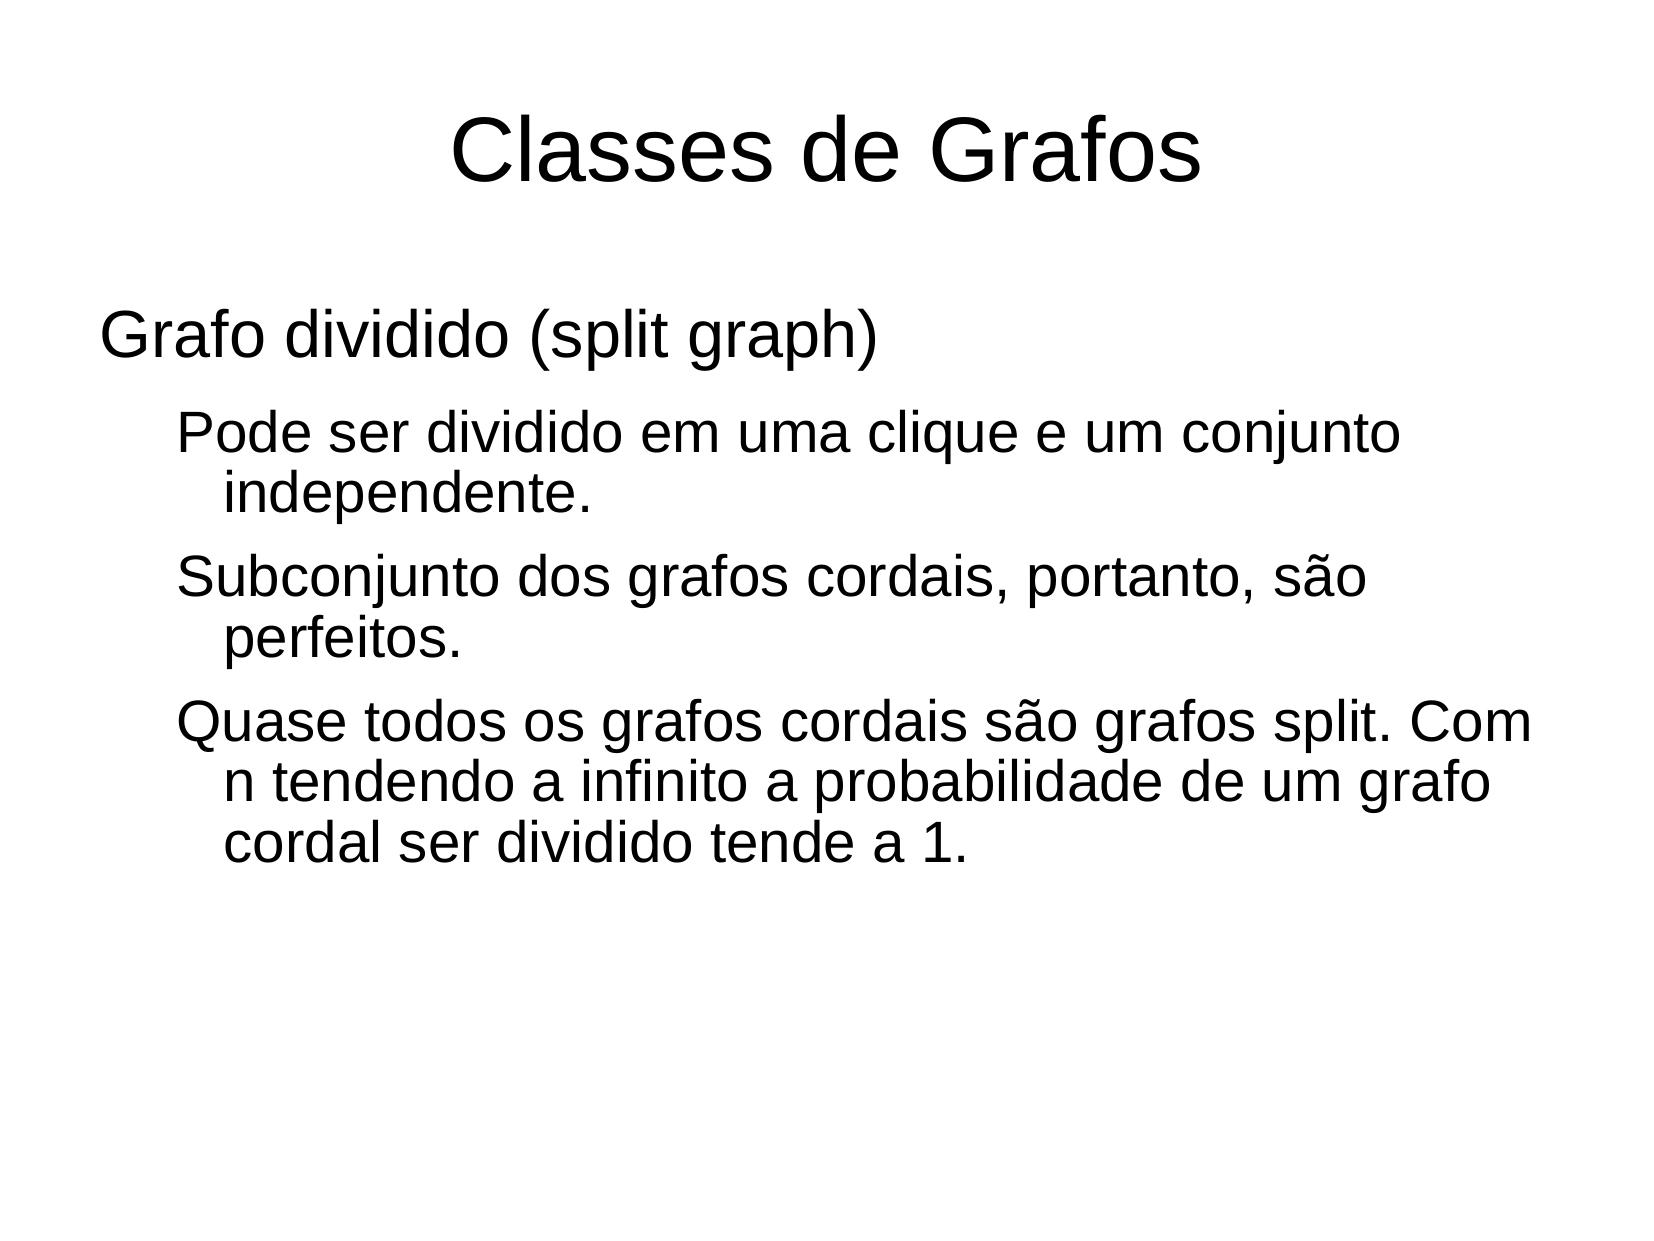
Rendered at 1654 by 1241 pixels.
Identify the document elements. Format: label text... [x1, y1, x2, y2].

list Grafo dividido (split graph)‏ Pode ser dividido em uma clique e um conjunto independente. Subconjunto dos grafos cordais, portanto, são perfeitos. Quase todos os grafos cordais são grafos split. Com n tendendo a infinito a probabilidade de um grafo cordal ser dividido tende a 1. [82, 290, 1571, 1094]
title Classes de Grafos [82, 56, 1571, 250]
